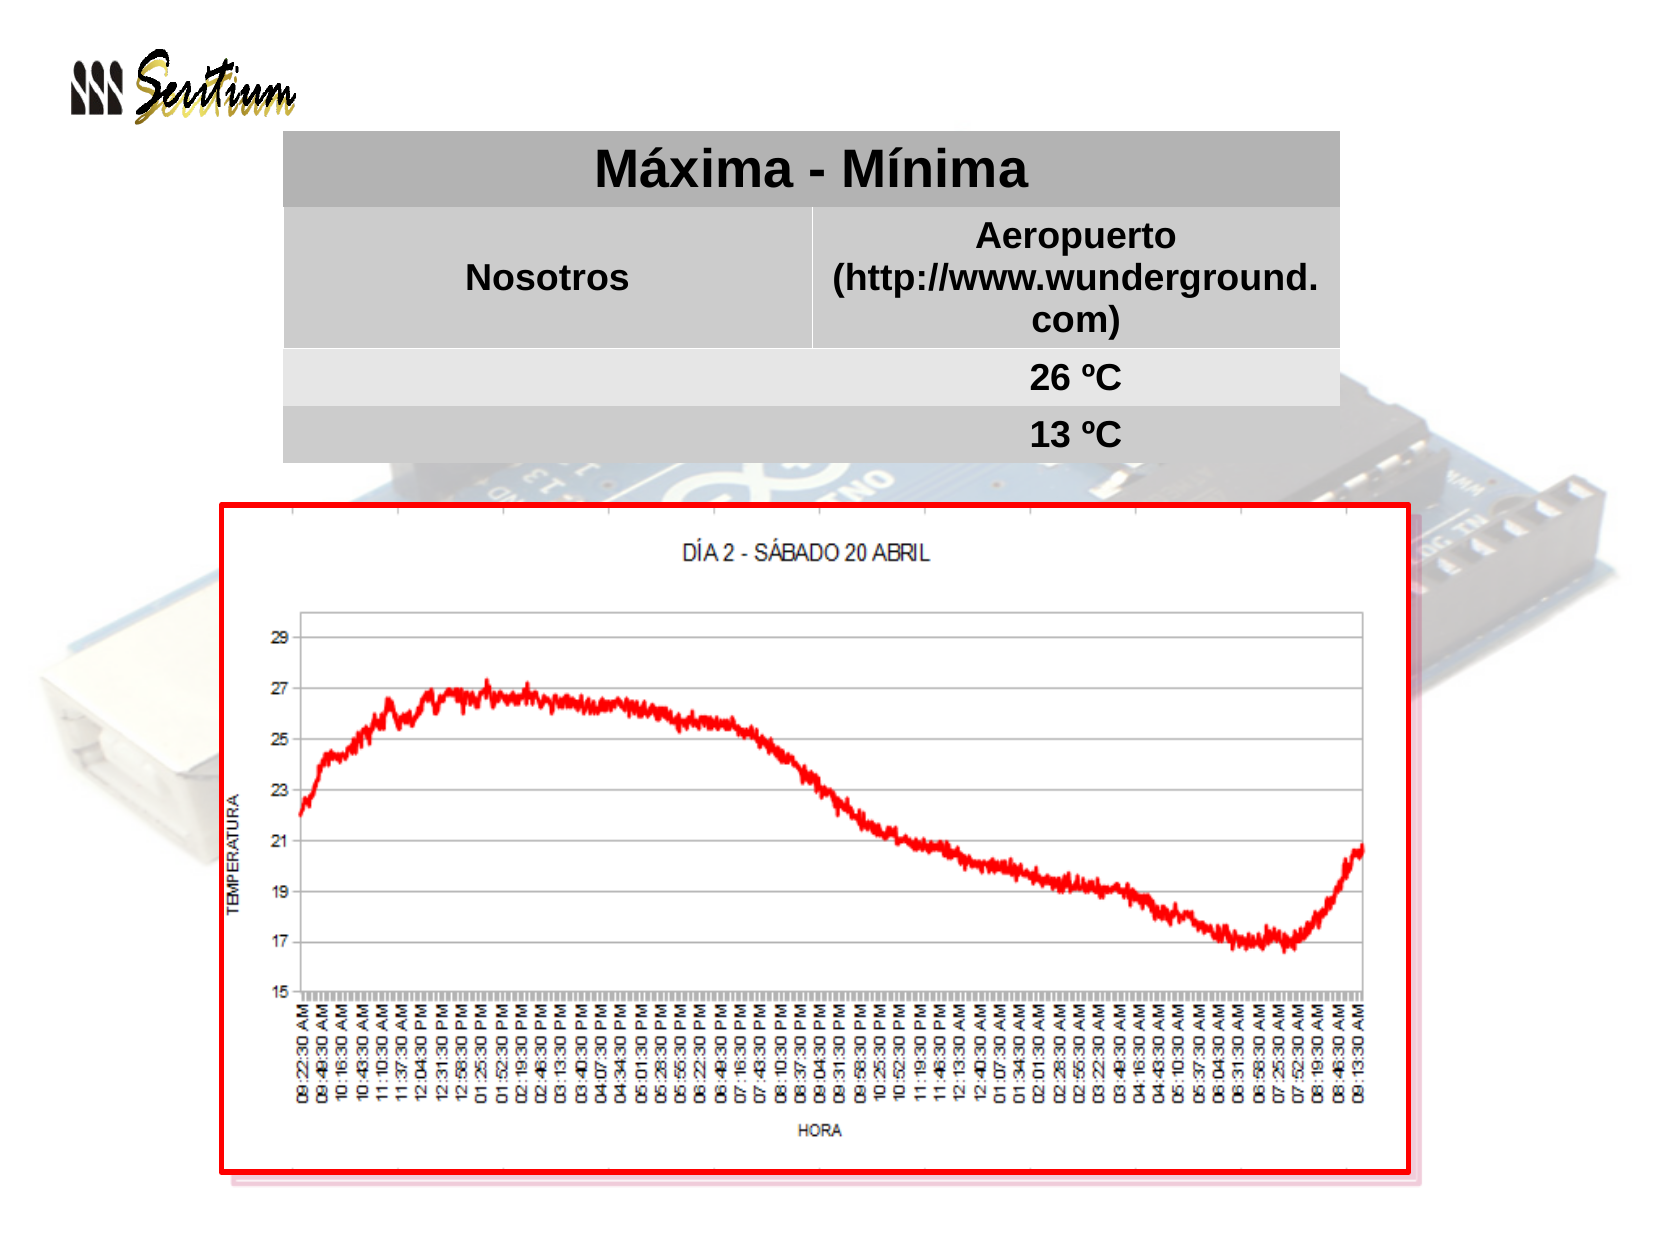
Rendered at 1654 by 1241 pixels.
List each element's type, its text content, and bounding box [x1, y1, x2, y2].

table_cell [283, 349, 812, 406]
table_header Máxima - Mínima [283, 131, 1340, 207]
picture [71, 49, 296, 125]
table_cell 13 ºC [812, 406, 1340, 463]
table_cell Aeropuerto (http://www.wunderground.com) [813, 207, 1340, 348]
table_cell [283, 406, 812, 463]
table_cell Nosotros [284, 207, 812, 348]
table_cell 26 ºC [812, 349, 1340, 406]
picture [224, 507, 1406, 1170]
